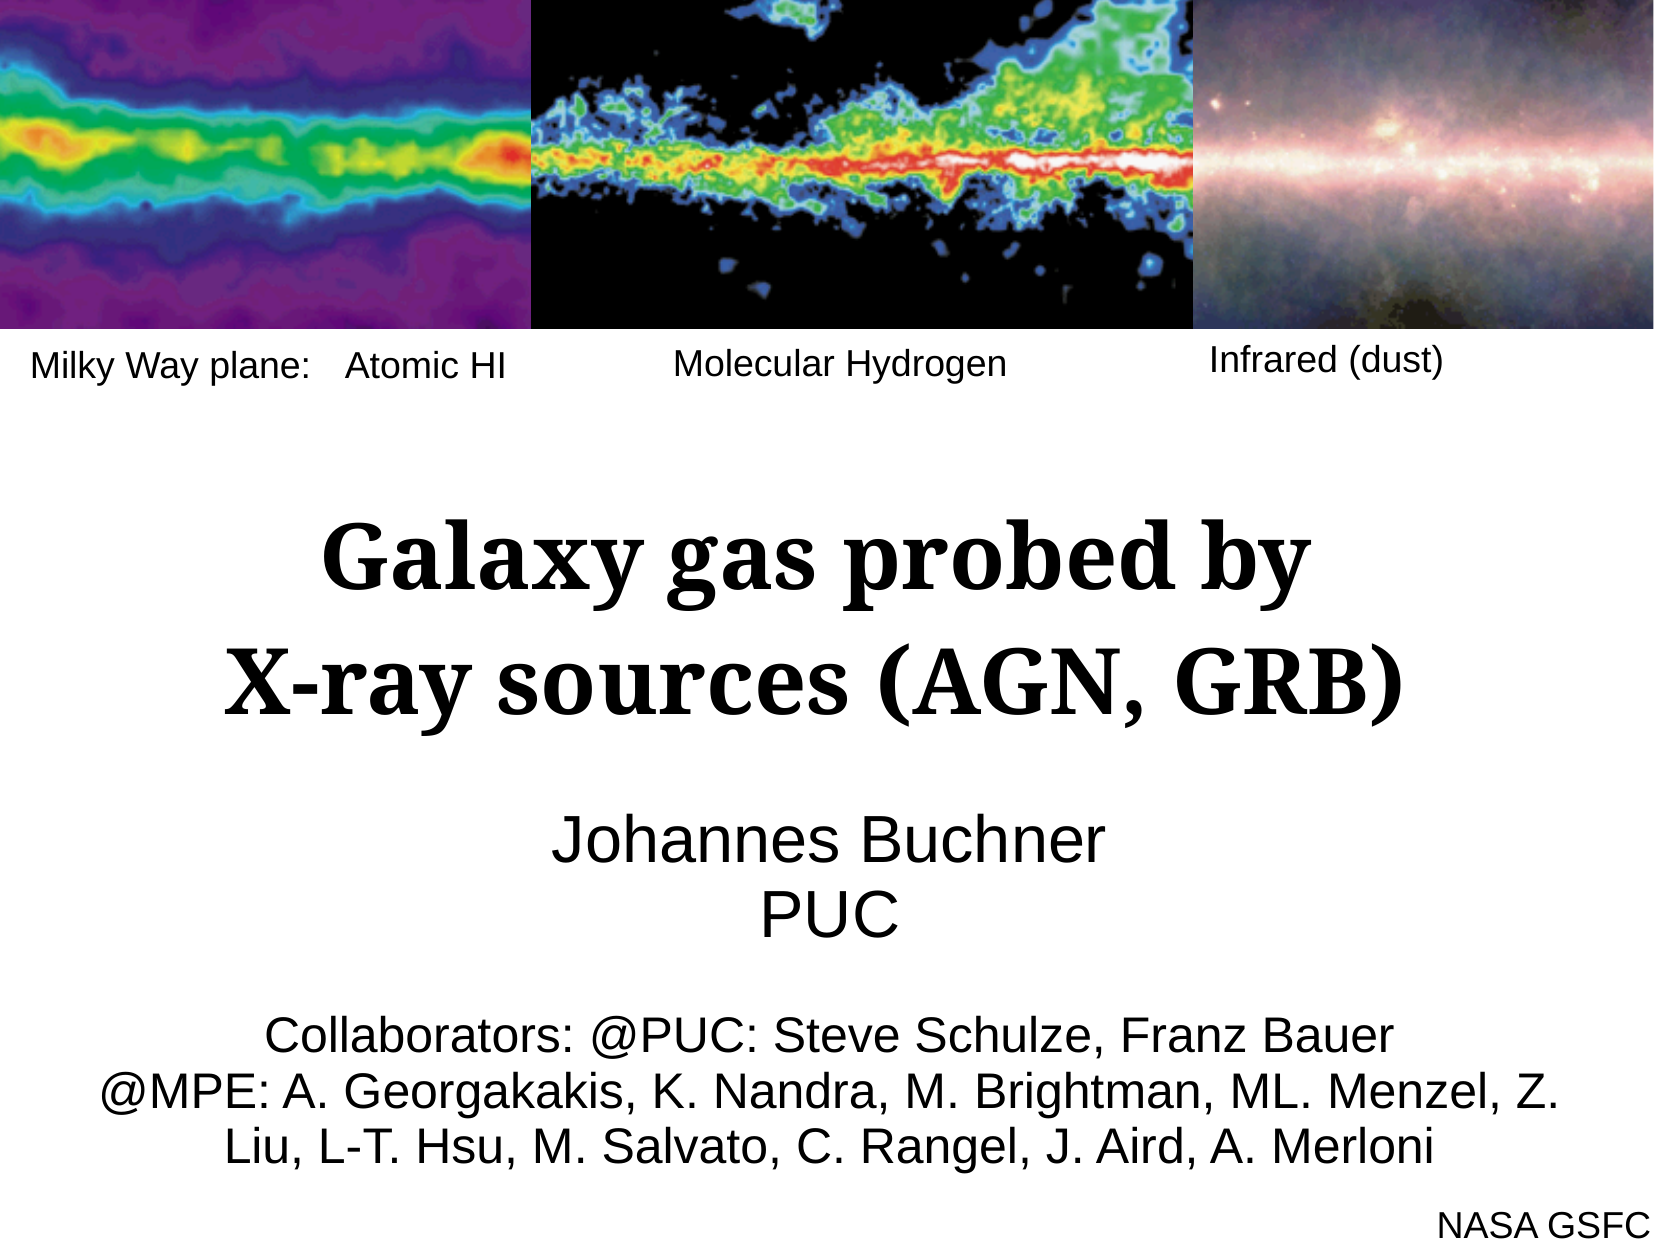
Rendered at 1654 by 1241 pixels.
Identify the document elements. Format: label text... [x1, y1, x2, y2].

title Galaxy gas probed by X-ray sources (AGN, GRB) [71, 452, 1561, 781]
text_box Milky Way plane: [15, 337, 361, 437]
picture [0, 0, 1654, 329]
text_box NASA GSFC [1421, 1196, 1654, 1241]
text_box Atomic HI [361, 337, 571, 395]
text_box Molecular Hydrogen [658, 334, 1154, 518]
text_box Johannes Buchner PUC Collaborators: @PUC: Steve Schulze, Franz Bauer @MPE: A. Georgakakis, K. Nandra, M. Brightman, ML. Menzel, Z. Liu, L-T. Hsu, M. Salvato, C. Rangel, J. Aird, A. Merloni [77, 645, 1582, 1238]
text_box Infrared (dust) [1194, 331, 1654, 515]
